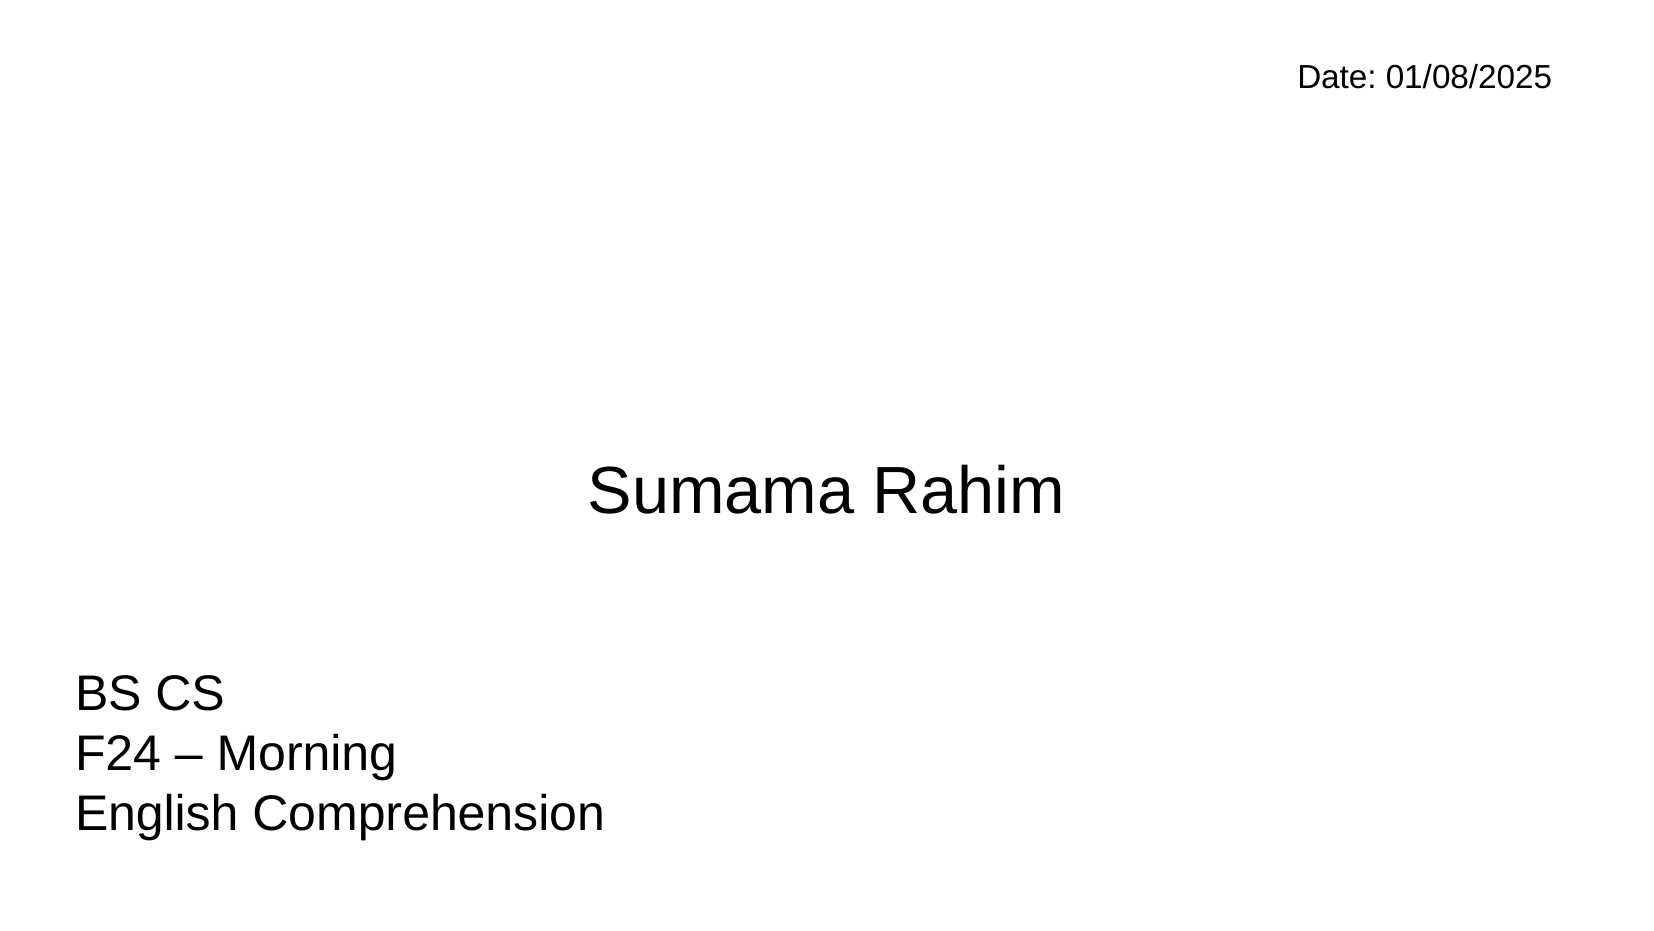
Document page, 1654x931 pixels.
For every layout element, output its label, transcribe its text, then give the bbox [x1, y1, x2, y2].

text_box BS CS F24 – Morning English Comprehension [75, 562, 1564, 931]
text_box Date: 01/08/2025 [1237, 37, 1613, 113]
subtitle Sumama Rahim [82, 217, 1571, 758]
